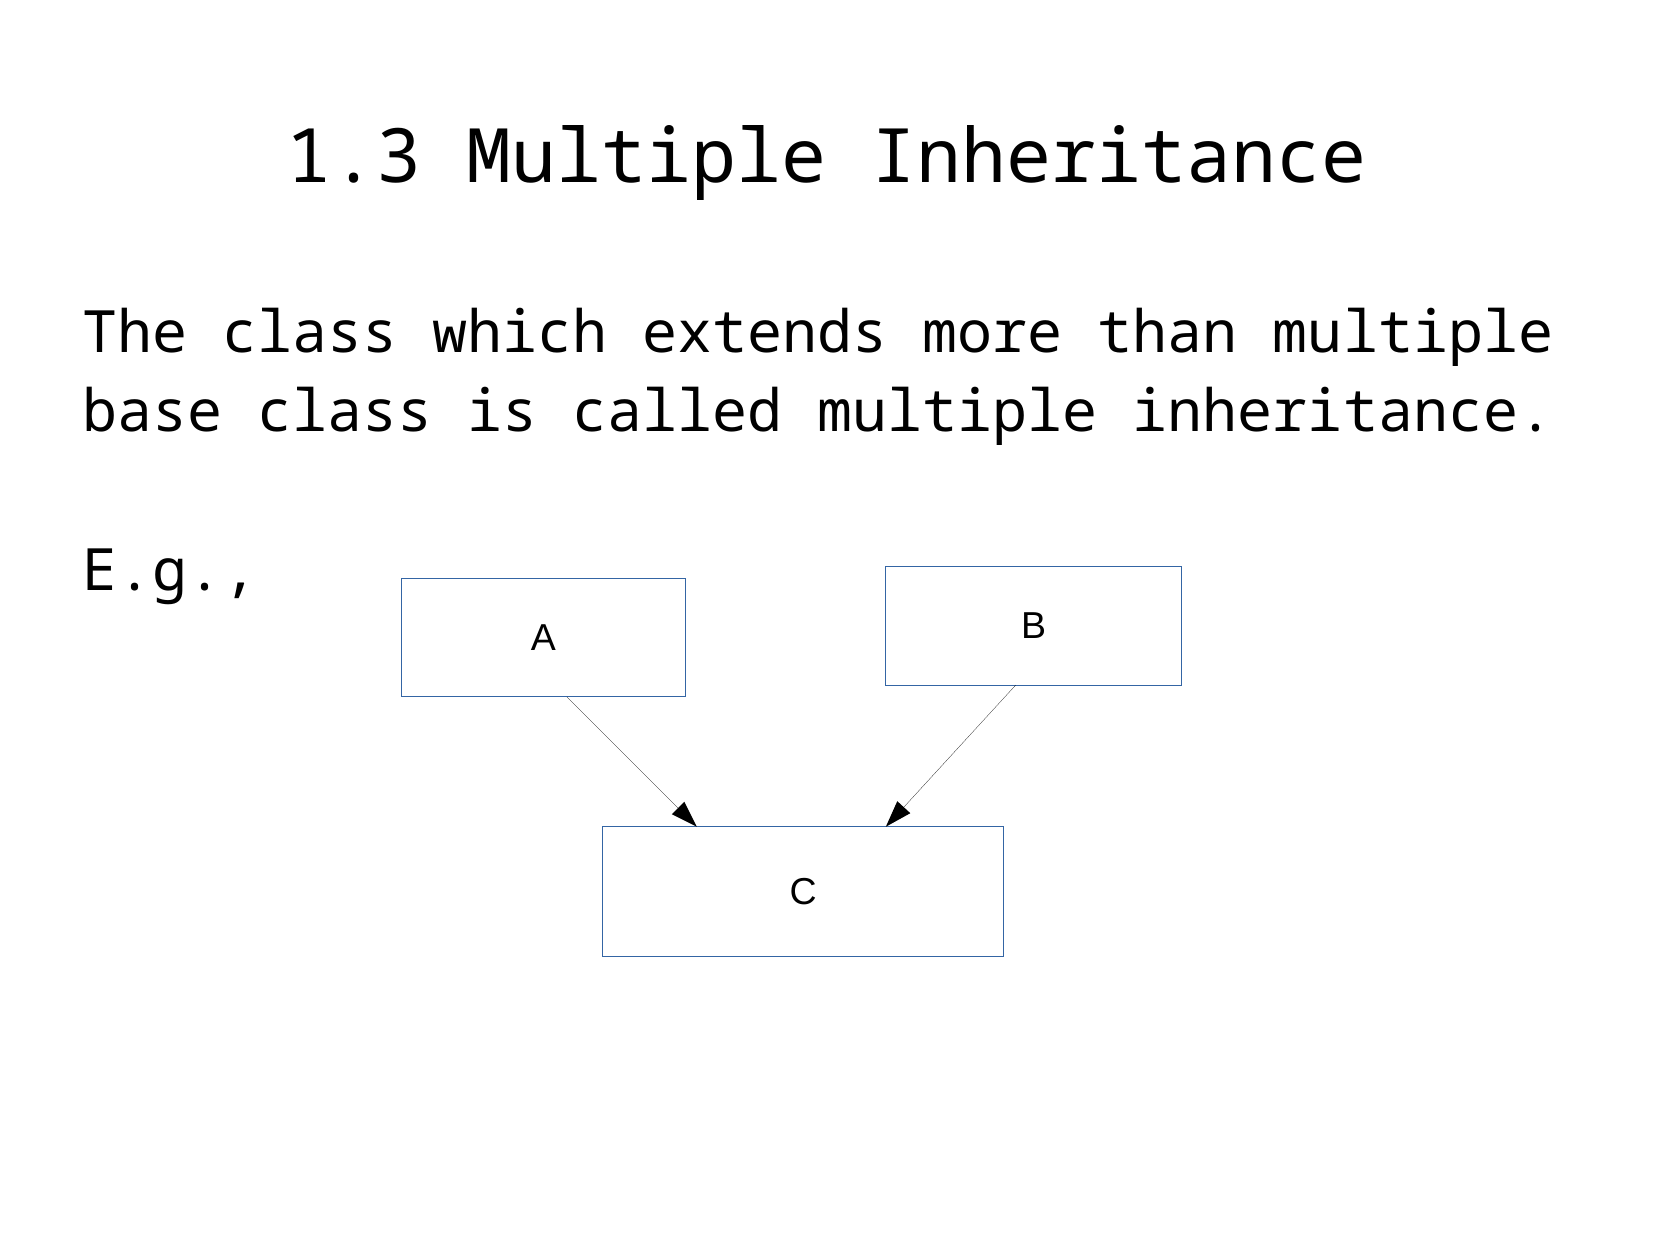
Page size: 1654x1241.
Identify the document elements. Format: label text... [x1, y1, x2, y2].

text_box C [602, 826, 1004, 957]
subtitle The class which extends more than multiple base class is called multiple inheritance. E.g., [82, 290, 1571, 1010]
title 1.3 Multiple Inheritance [82, 49, 1571, 257]
text_box B [885, 566, 1182, 686]
text_box A [401, 578, 686, 697]
